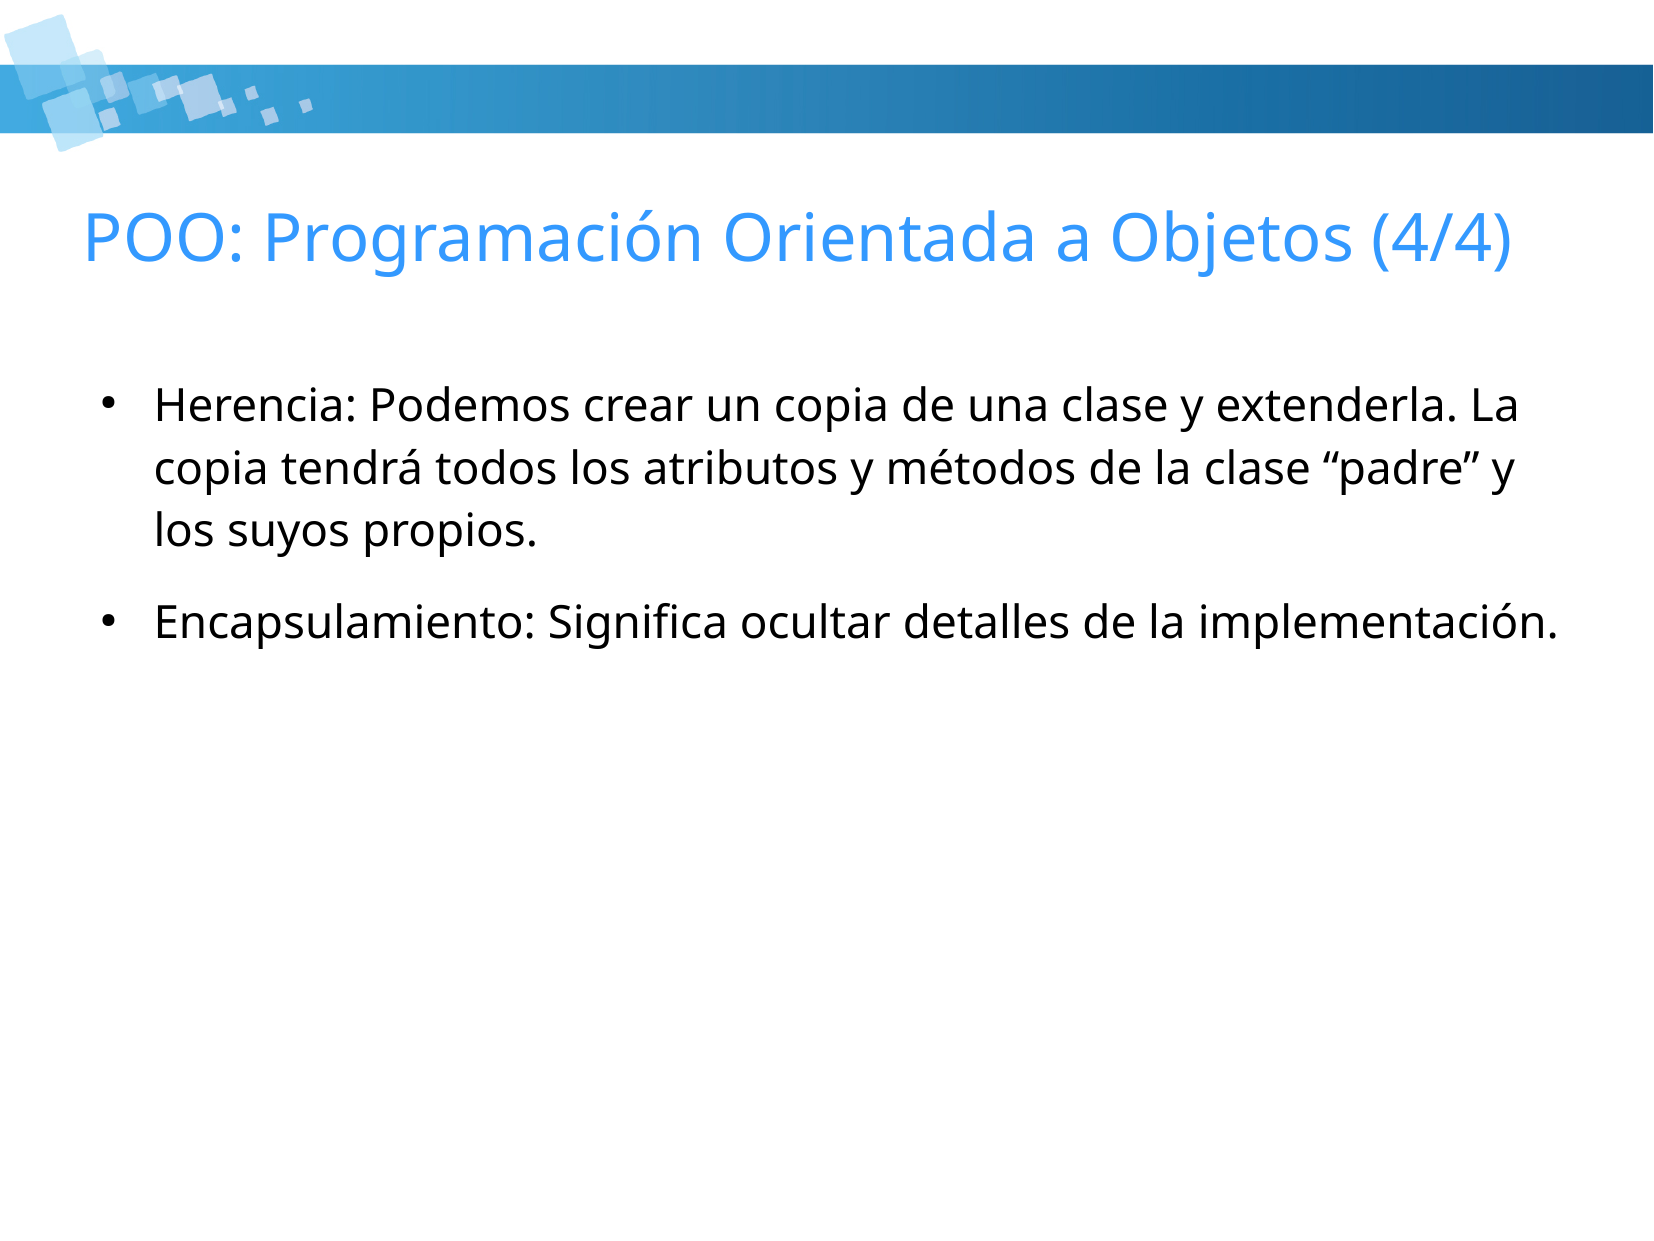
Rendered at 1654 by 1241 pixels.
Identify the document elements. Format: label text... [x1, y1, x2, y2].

picture [0, 0, 1653, 1238]
list Herencia: Podemos crear un copia de una clase y extenderla. La copia tendrá todos los atributos y métodos de la clase “padre” y los suyos propios. Encapsulamiento: Significa ocultar detalles de la implementación. [82, 372, 1571, 1093]
title POO: Programación Orientada a Objetos (4/4) [82, 132, 1571, 340]
